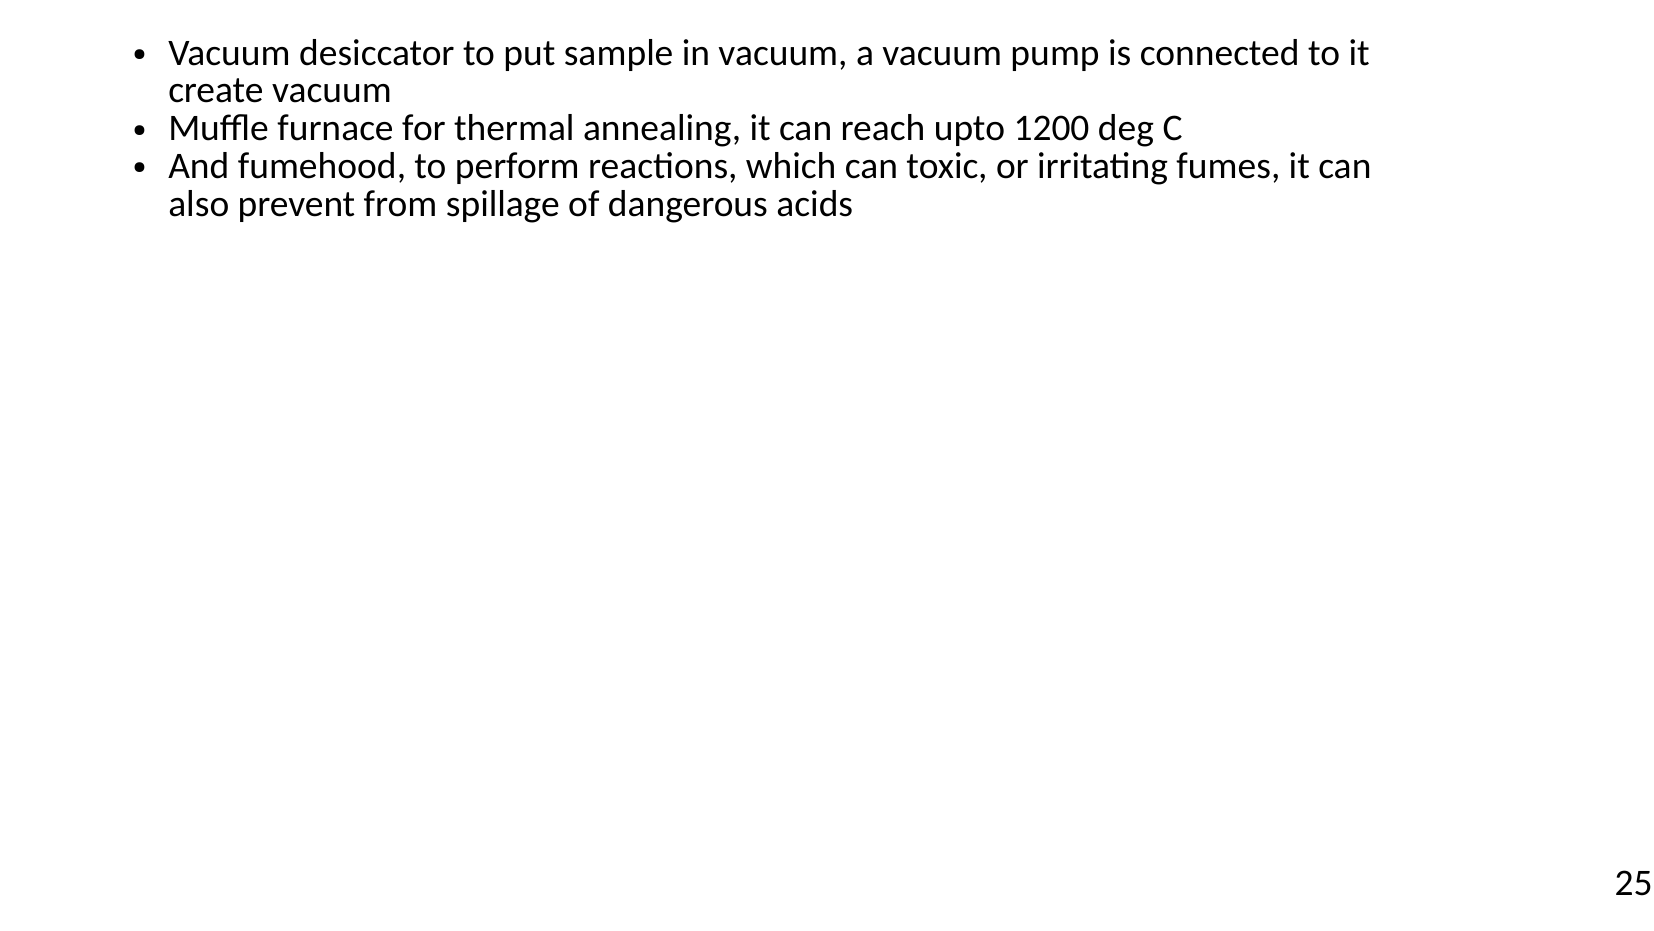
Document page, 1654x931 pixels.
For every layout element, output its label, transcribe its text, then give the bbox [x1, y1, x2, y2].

text_box Vacuum desiccator to put sample in vacuum, a vacuum pump is connected to it create vacuum Muffle furnace for thermal annealing, it can reach upto 1200 deg C And fumehood, to perform reactions, which can toxic, or irritating fumes, it can also prevent from spillage of dangerous acids [118, 29, 1447, 234]
text_box <number> [1479, 860, 1654, 931]
